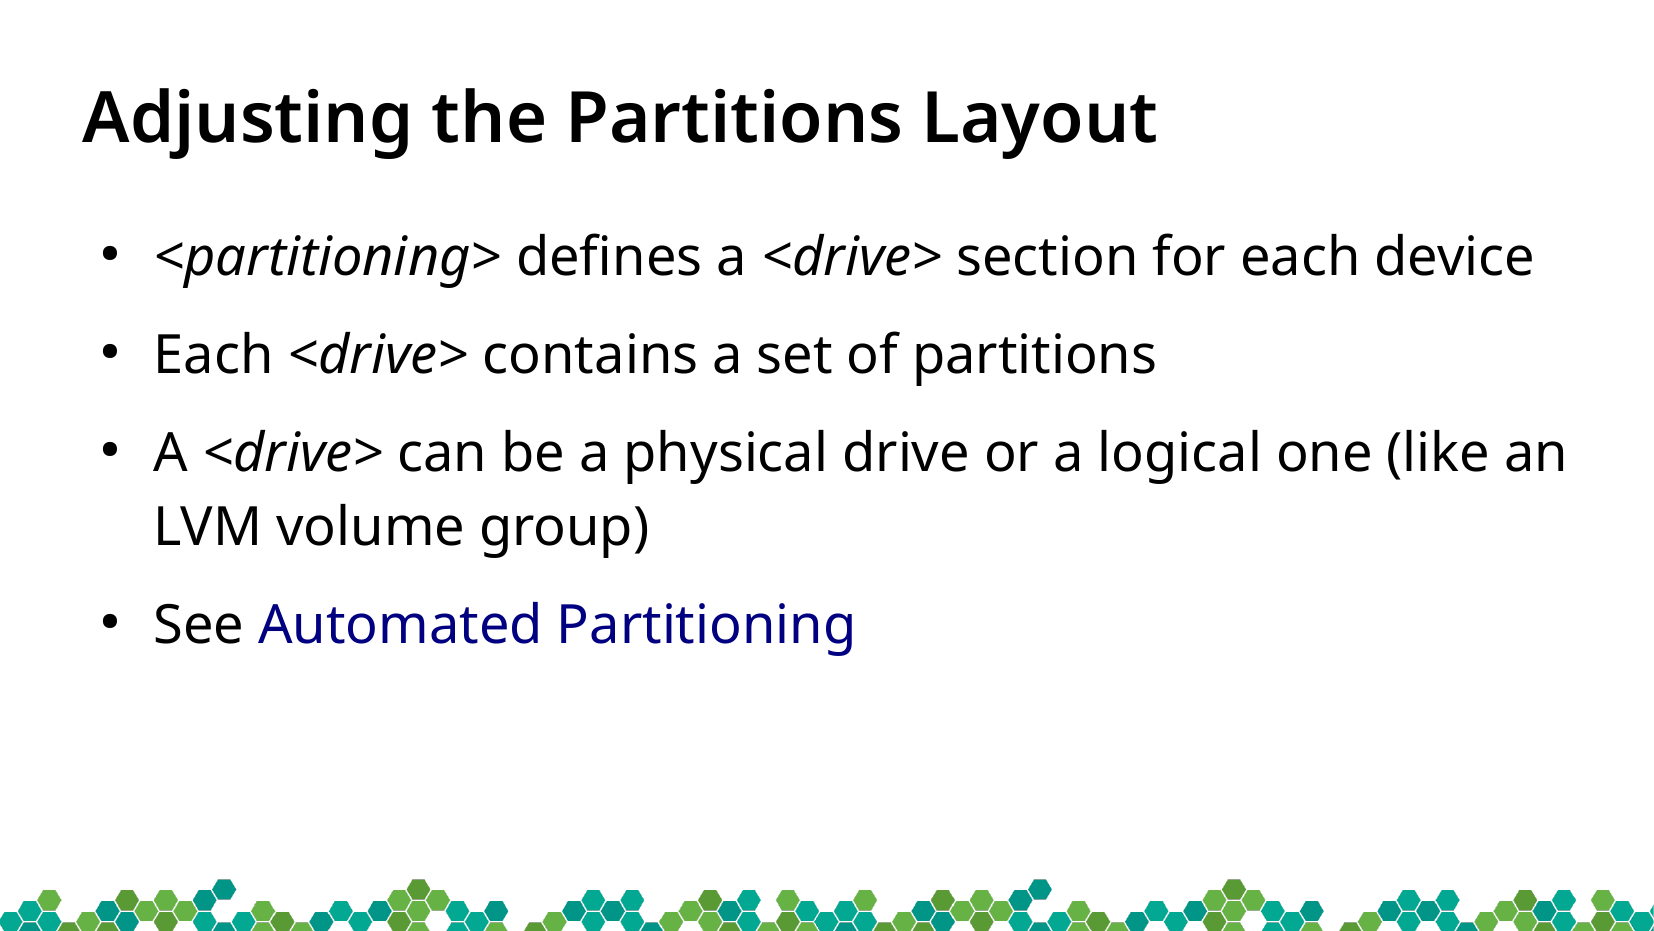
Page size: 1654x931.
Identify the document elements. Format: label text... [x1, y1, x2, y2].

list <partitioning> defines a <drive> section for each device Each <drive> contains a set of partitions A <drive> can be a physical drive or a logical one (like an LVM volume group) See Automated Partitioning [82, 217, 1571, 758]
title Adjusting the Partitions Layout [82, 37, 1571, 193]
picture [0, 871, 1654, 931]
